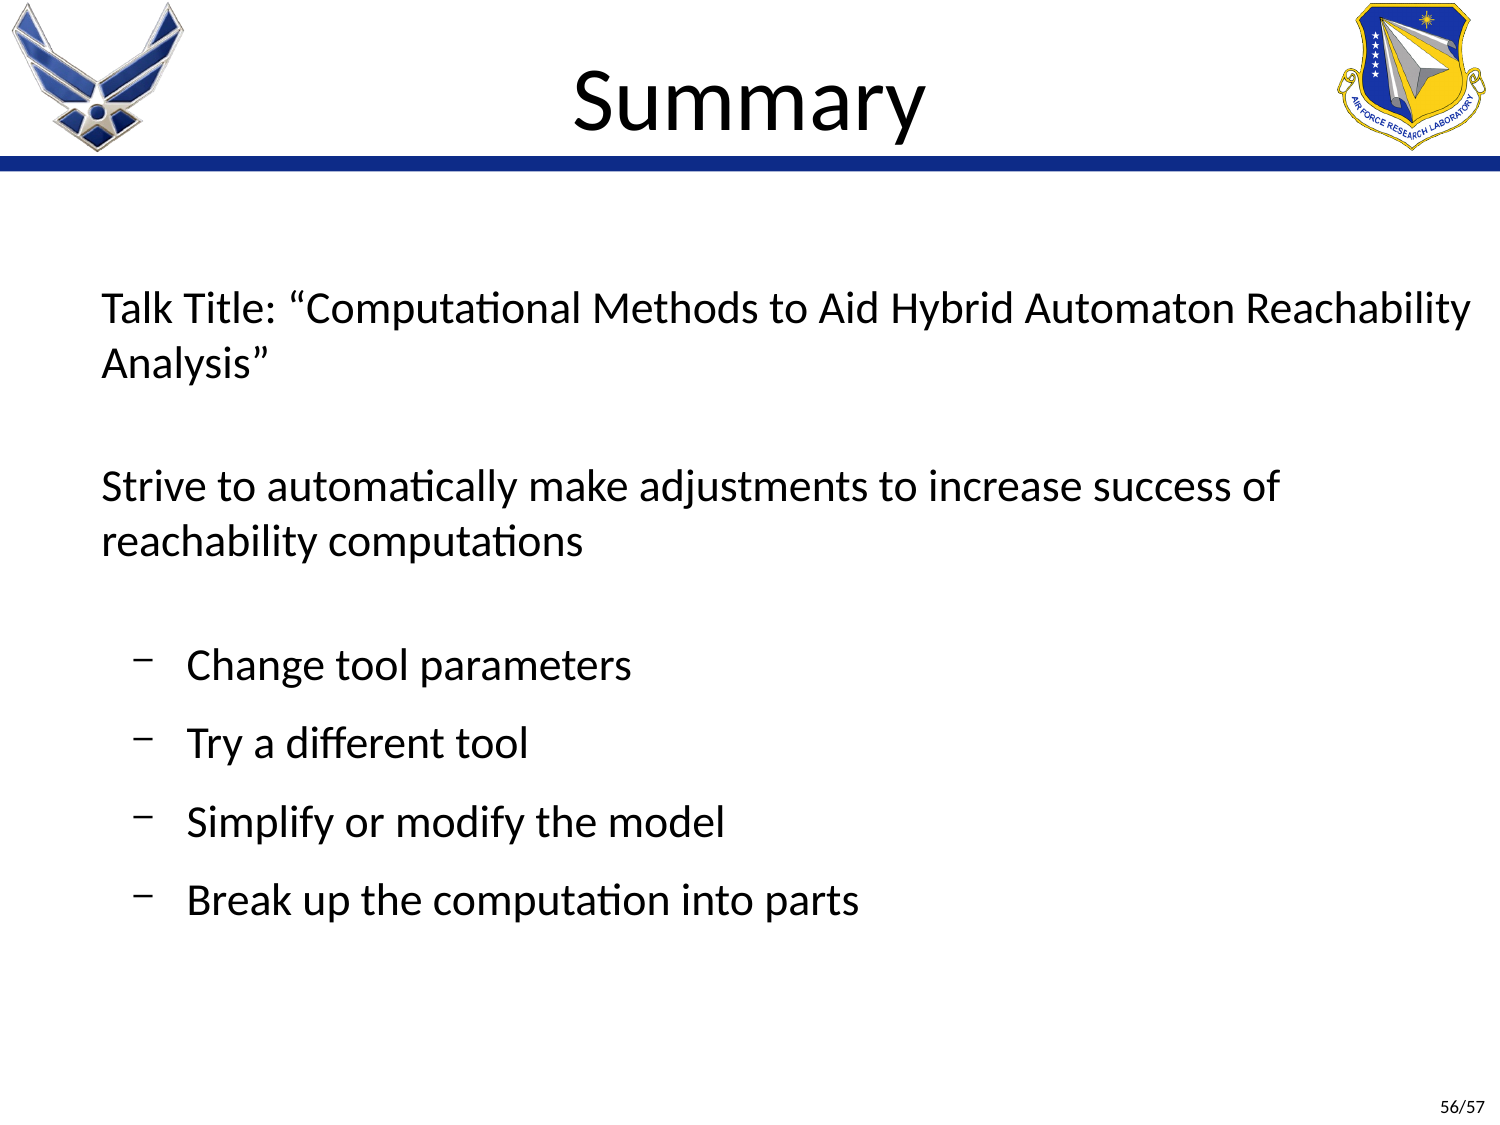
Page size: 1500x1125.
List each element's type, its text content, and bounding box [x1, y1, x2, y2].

list Talk Title: “Computational Methods to Aid Hybrid Automaton Reachability Analysis” Strive to automatically make adjustments to increase success of reachability computations Change tool parameters Try a different tool Simplify or modify the model Break up the computation into parts [30, 270, 1500, 1013]
picture [1425, 3, 1486, 151]
picture [2, 0, 75, 156]
title Summary [75, 0, 1425, 188]
